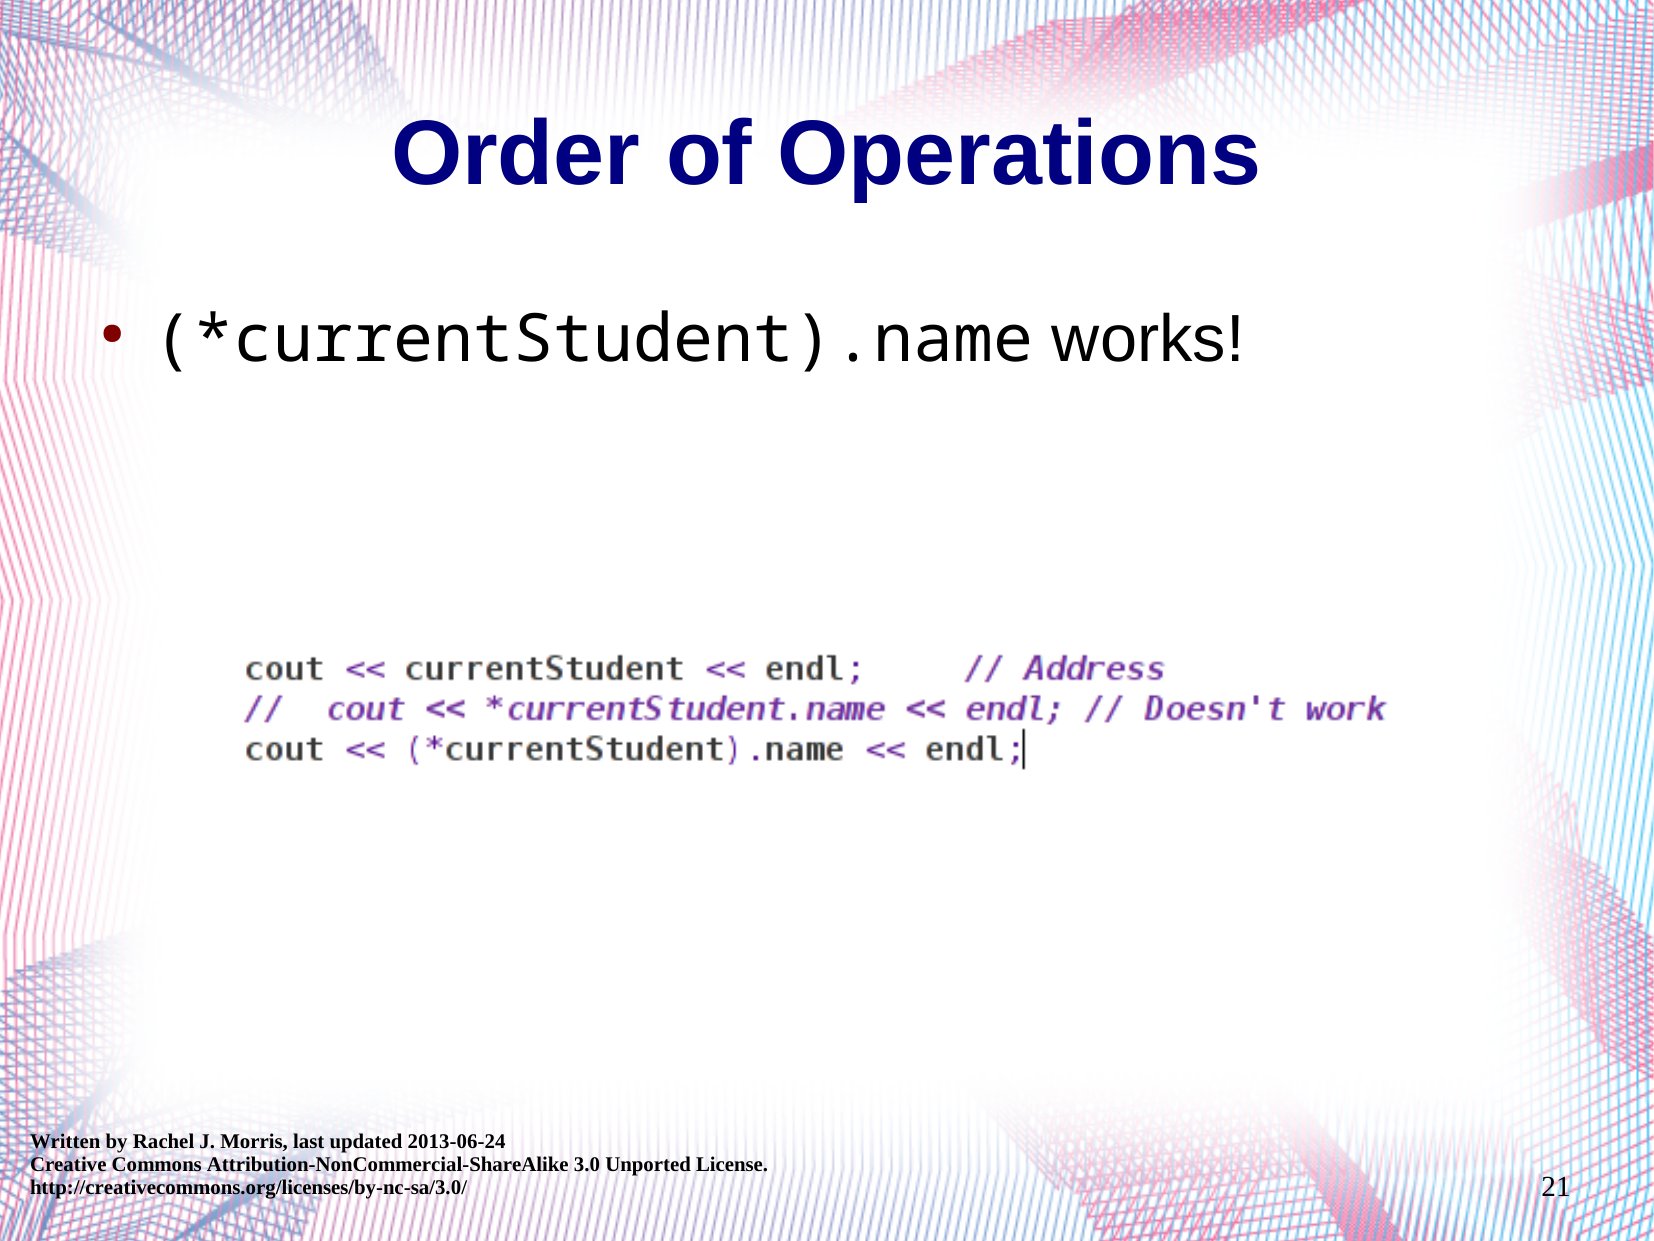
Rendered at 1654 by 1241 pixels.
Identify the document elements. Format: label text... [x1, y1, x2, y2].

picture [0, 0, 1654, 1241]
title Order of Operations [82, 49, 1571, 257]
list (*currentStudent).name works! [82, 290, 1571, 421]
